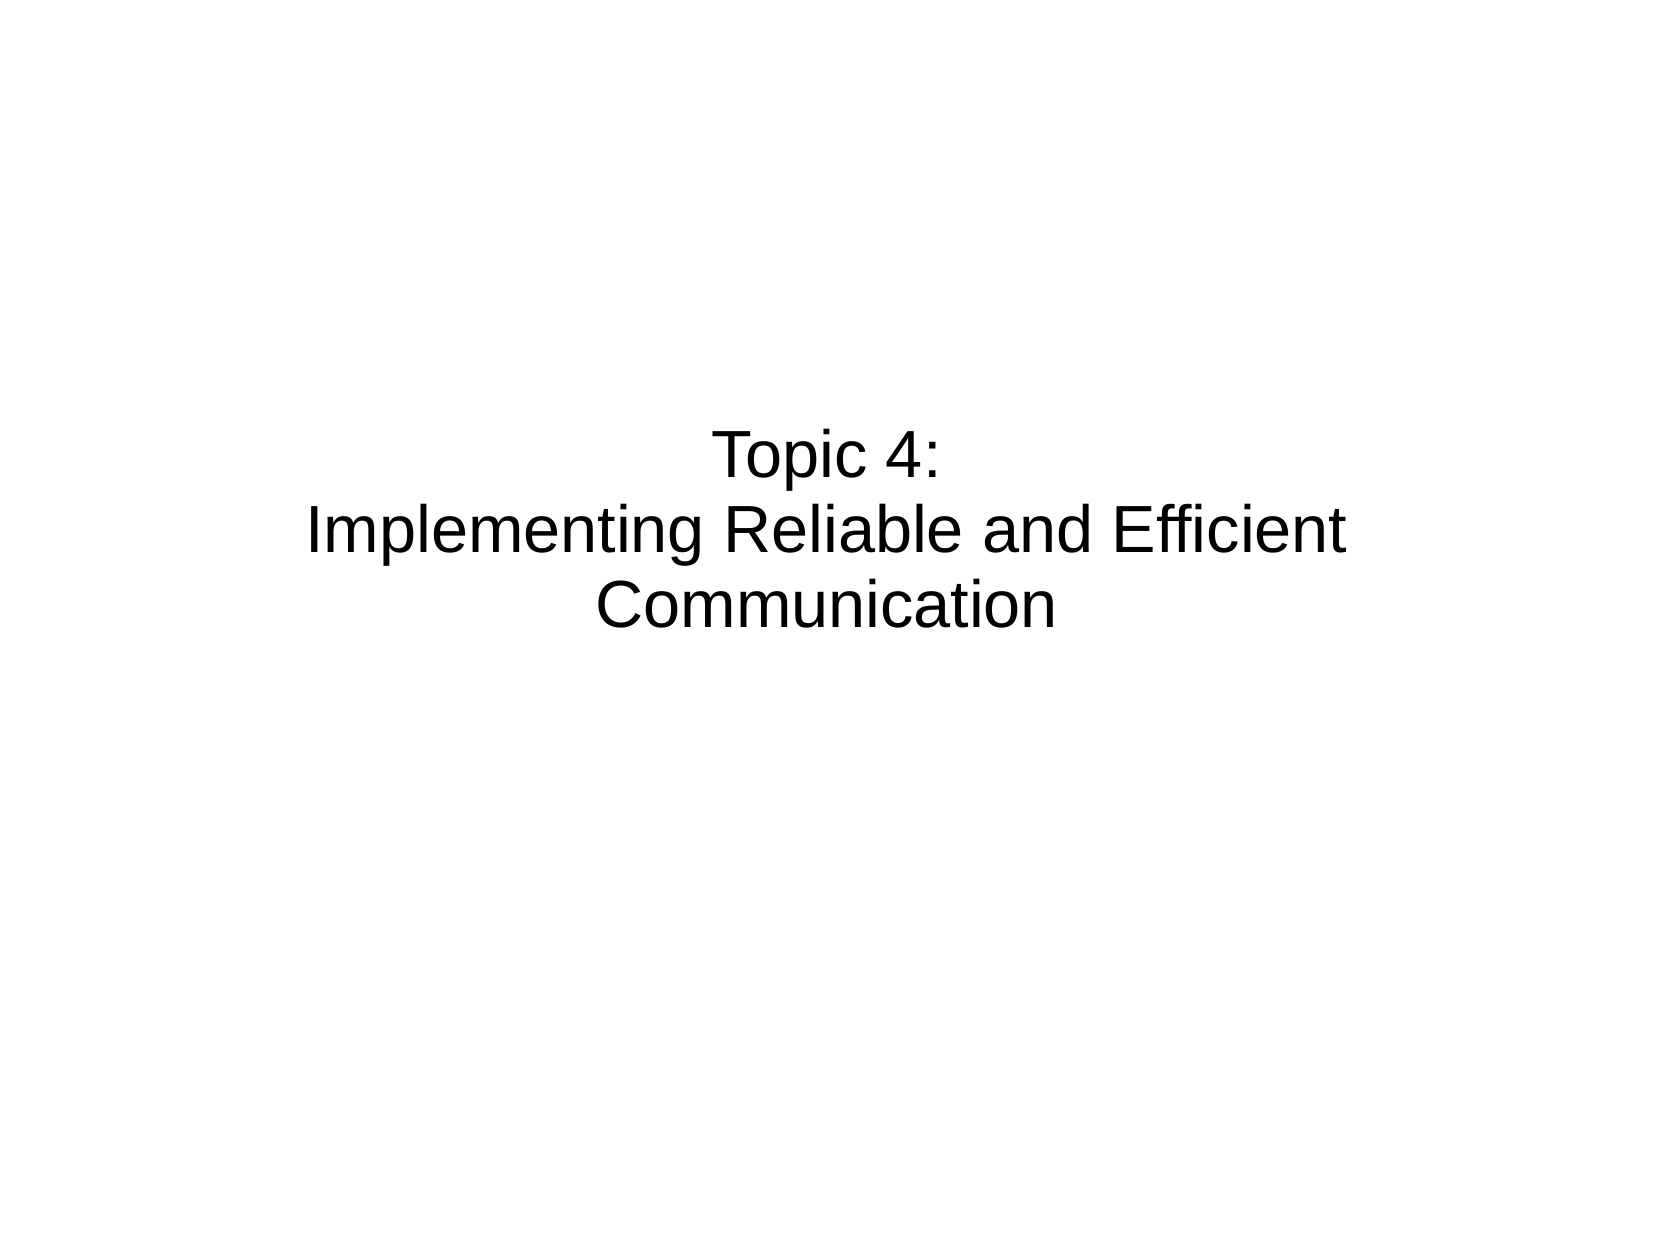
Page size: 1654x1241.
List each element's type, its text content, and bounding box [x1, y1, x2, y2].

subtitle Topic 4: Implementing Reliable and Efficient Communication [82, 49, 1571, 1010]
